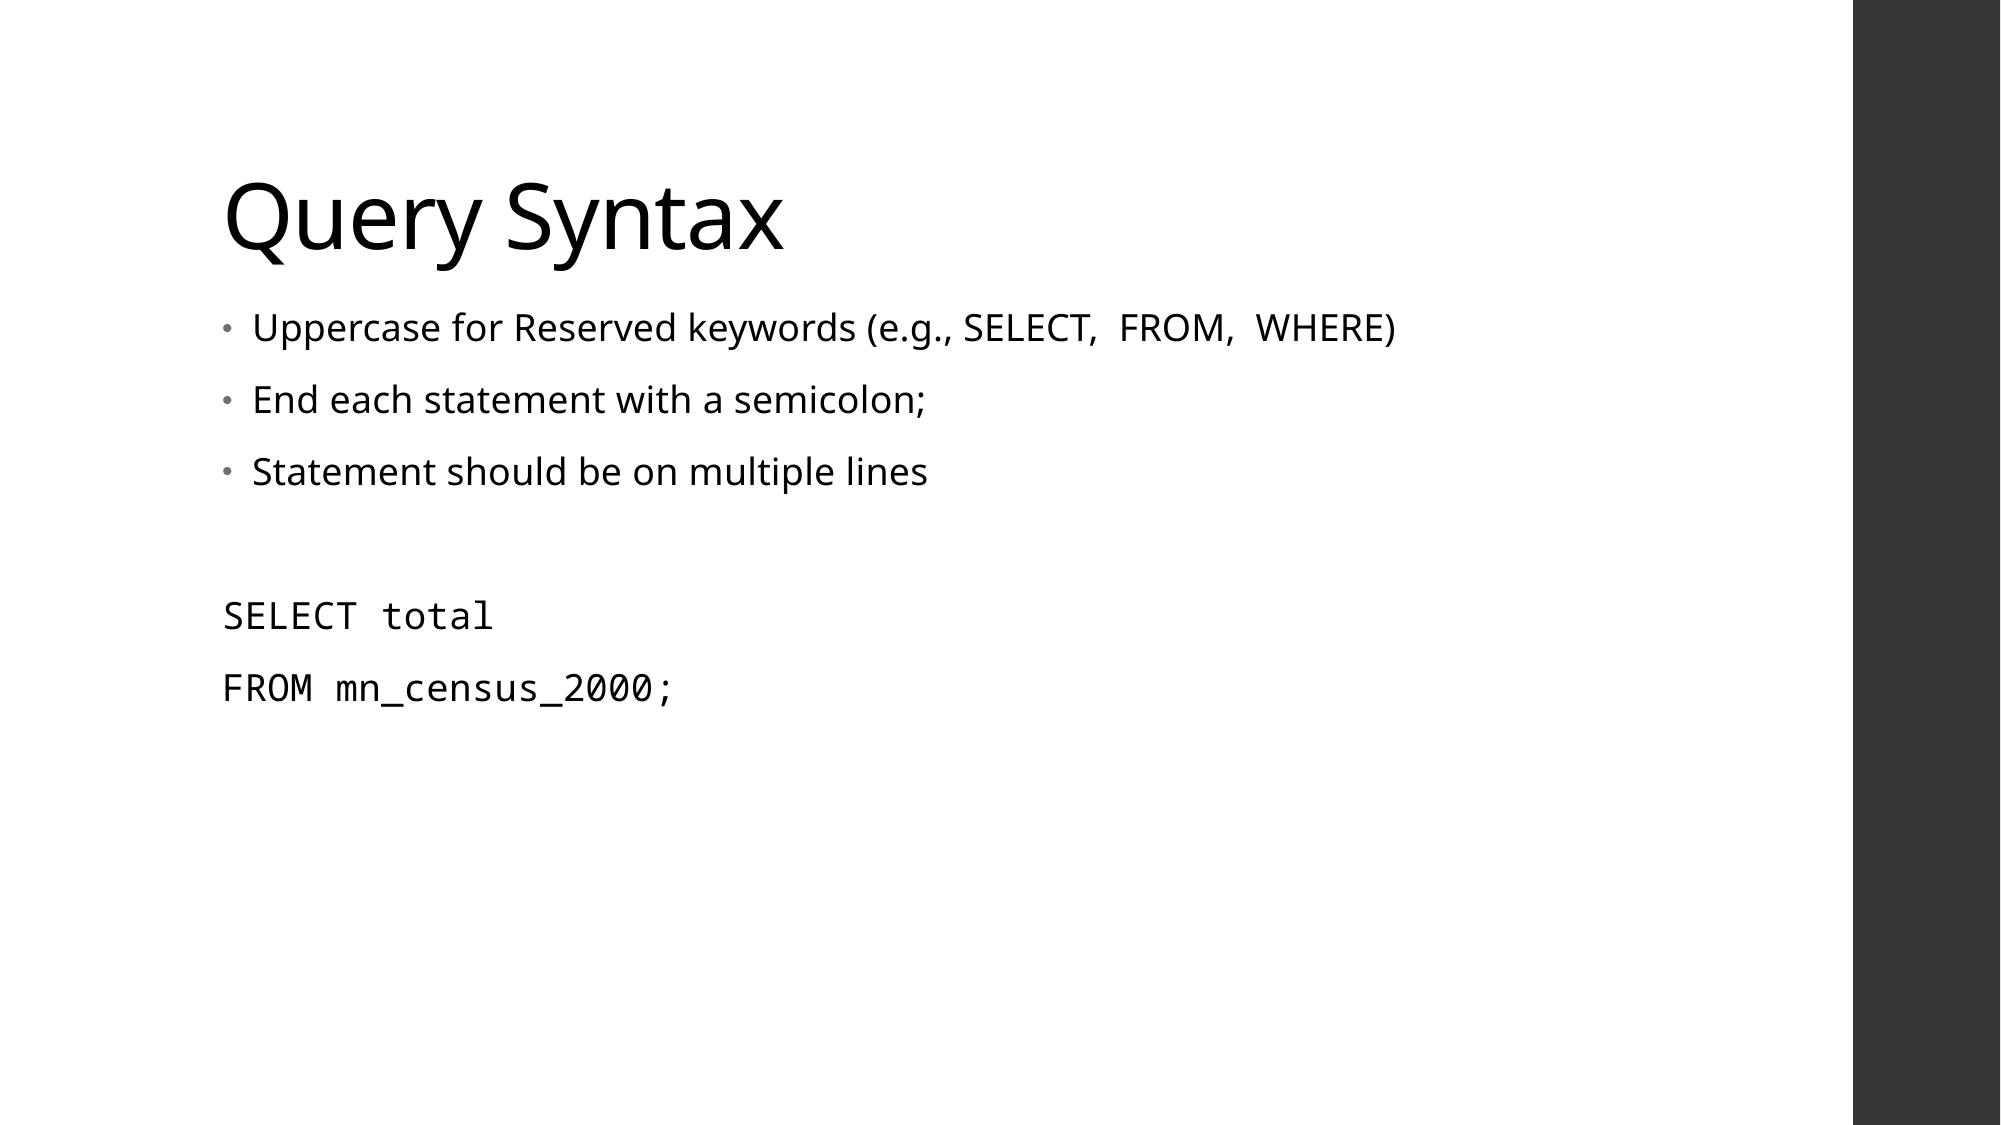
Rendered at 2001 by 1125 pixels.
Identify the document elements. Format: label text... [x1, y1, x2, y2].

list Uppercase for Reserved keywords (e.g., SELECT, FROM, WHERE) End each statement with a semicolon; Statement should be on multiple lines SELECT total FROM mn_census_2000; [206, 299, 1617, 1014]
title Query Syntax [206, 60, 1797, 278]
